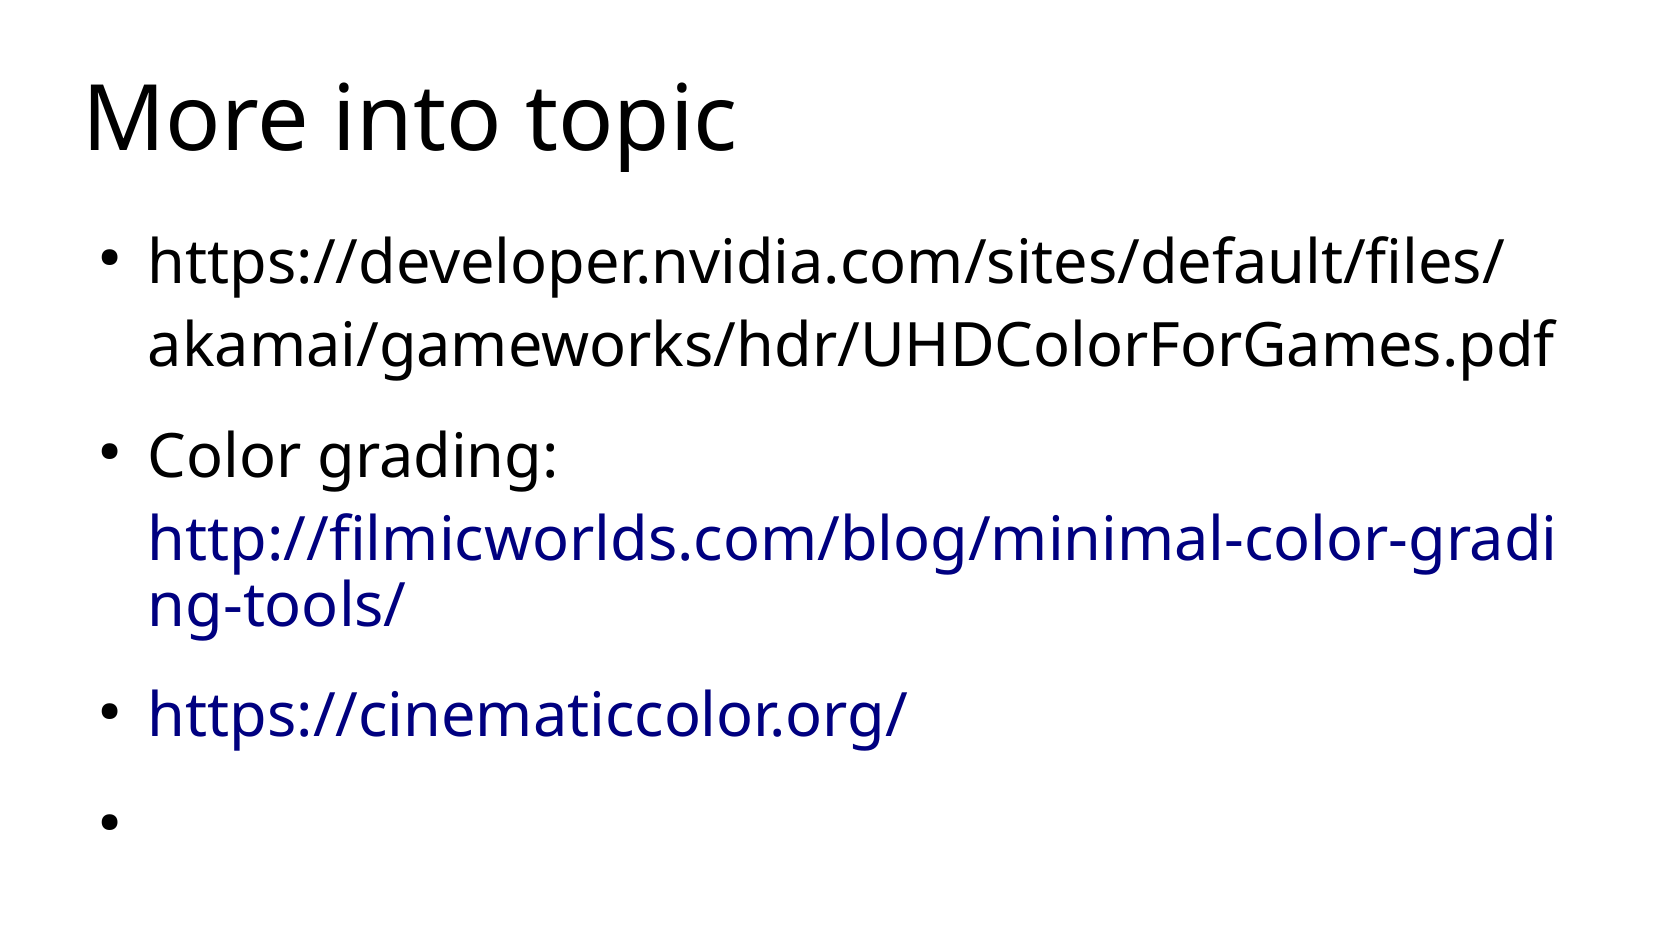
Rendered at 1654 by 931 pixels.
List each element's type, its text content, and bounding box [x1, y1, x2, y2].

list https://developer.nvidia.com/sites/default/files/akamai/gameworks/hdr/UHDColorForGames.pdf Color grading: http://filmicworlds.com/blog/minimal-color-grading-tools/ https://cinematiccolor.org/ [82, 217, 1571, 758]
title More into topic [82, 37, 1571, 193]
